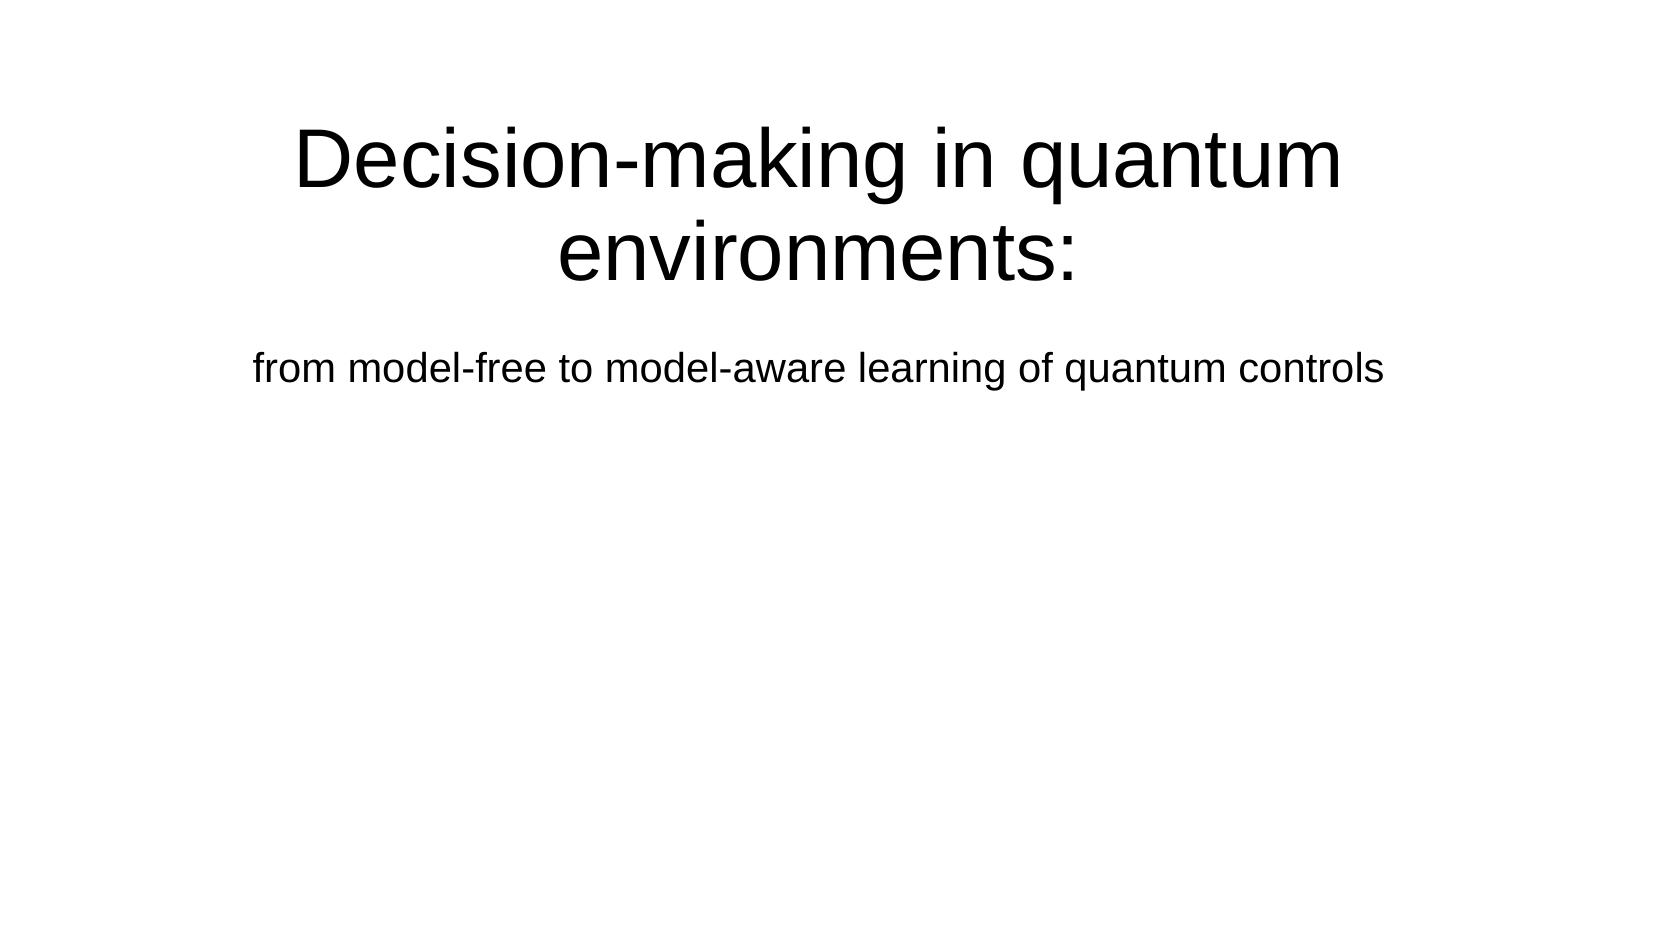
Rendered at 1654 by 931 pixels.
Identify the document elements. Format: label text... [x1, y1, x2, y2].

title Decision-making in quantum environments: from model-free to model-aware learning of quantum controls [75, 112, 1564, 392]
